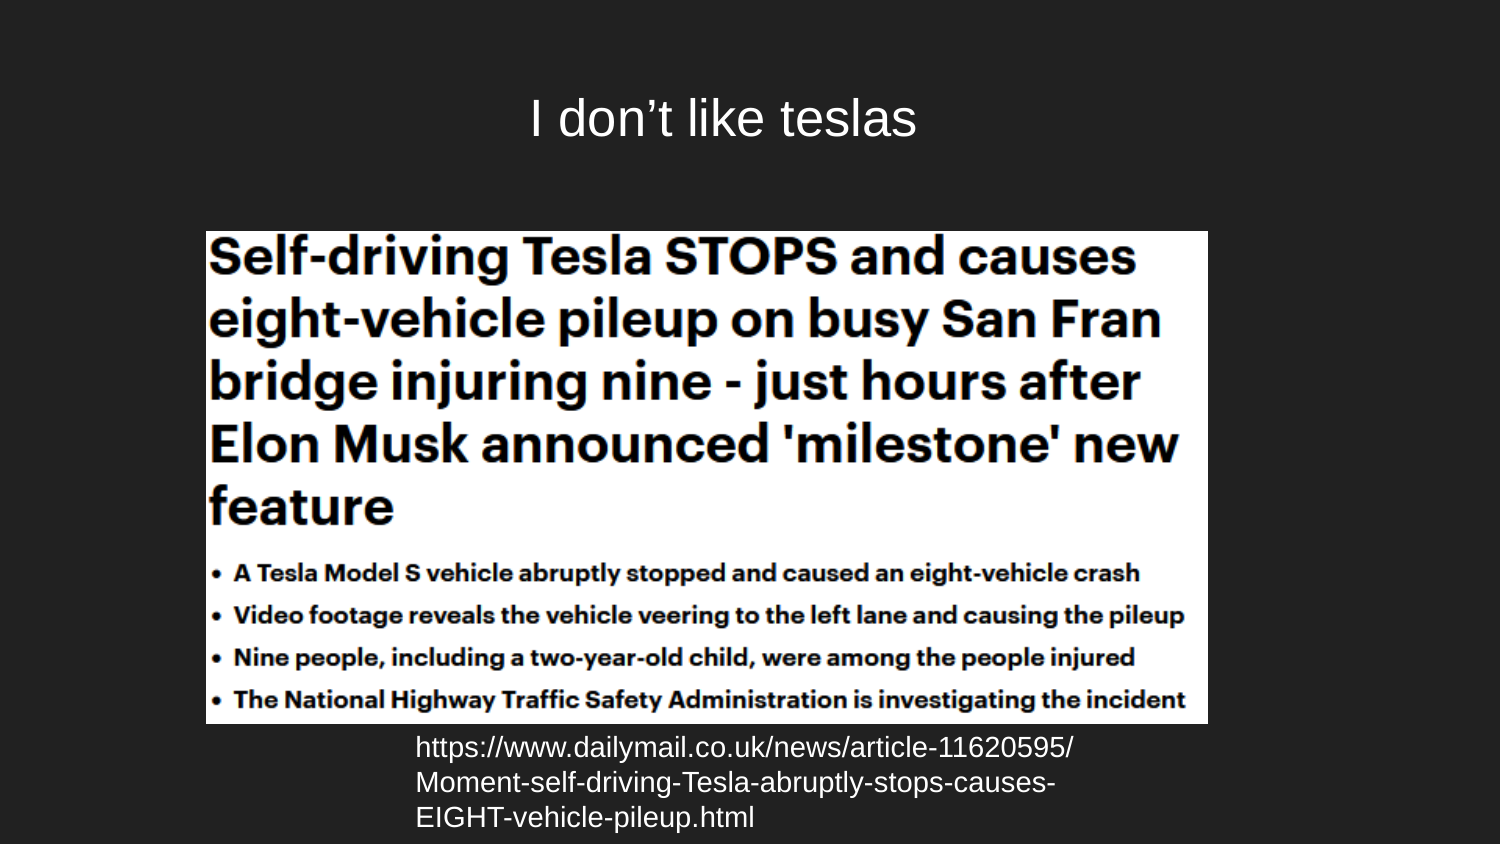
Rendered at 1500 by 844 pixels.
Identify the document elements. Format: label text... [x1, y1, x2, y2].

picture [206, 231, 1208, 724]
text_box https://www.dailymail.co.uk/news/article-11620595/Moment-self-driving-Tesla-abruptly-stops-causes-EIGHT-vehicle-pileup.html [400, 713, 1128, 844]
title I don’t like teslas [514, 69, 973, 164]
